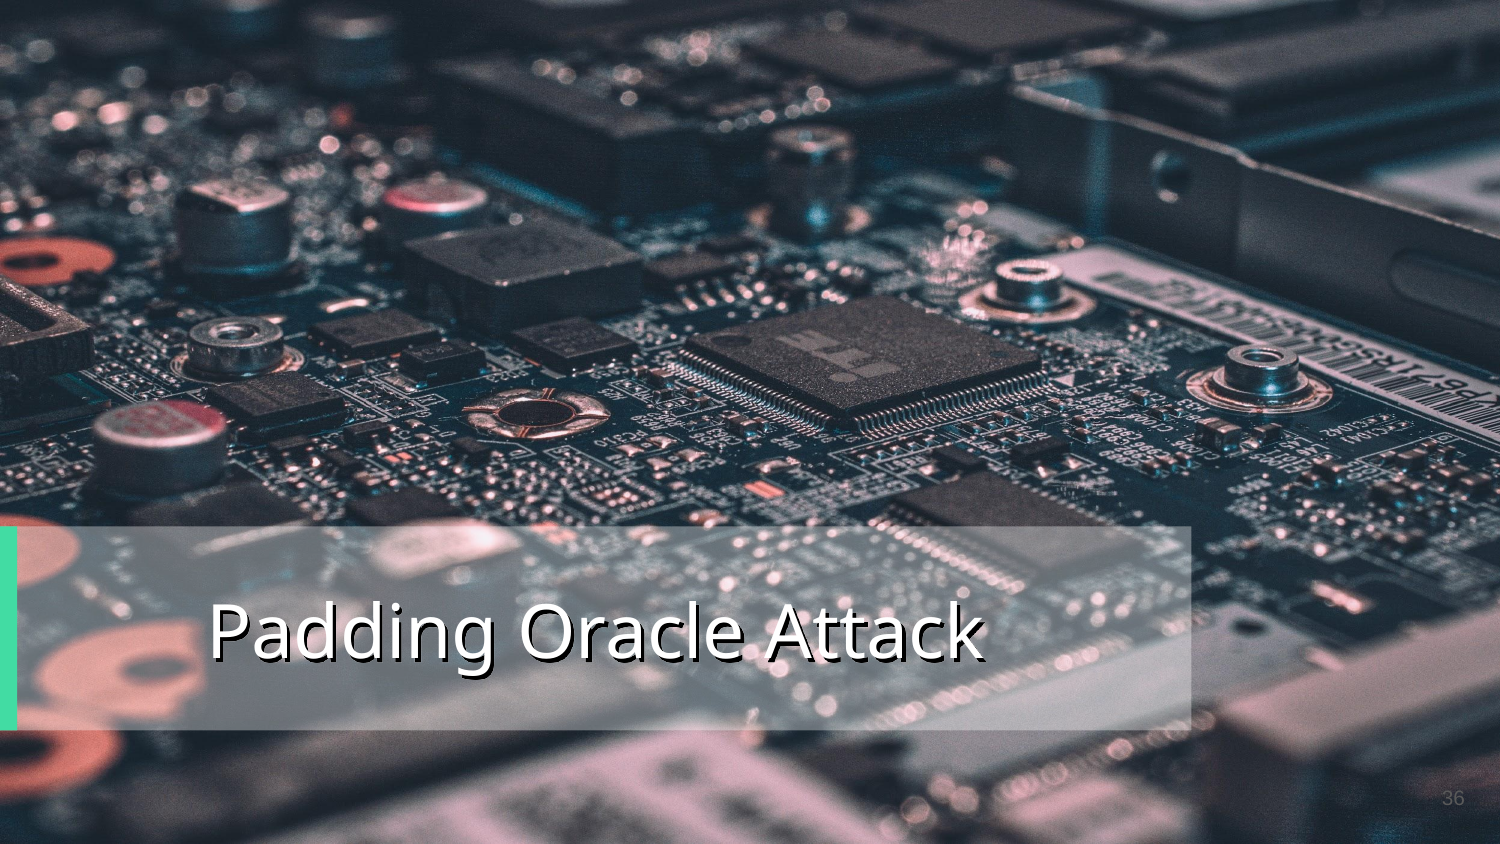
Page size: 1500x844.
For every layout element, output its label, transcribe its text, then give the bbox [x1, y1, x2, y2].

slide_number <number> [1389, 764, 1480, 830]
title Padding Oracle Attack [8, 548, 1183, 708]
picture [0, 0, 1500, 844]
table_header [18, 526, 1192, 731]
